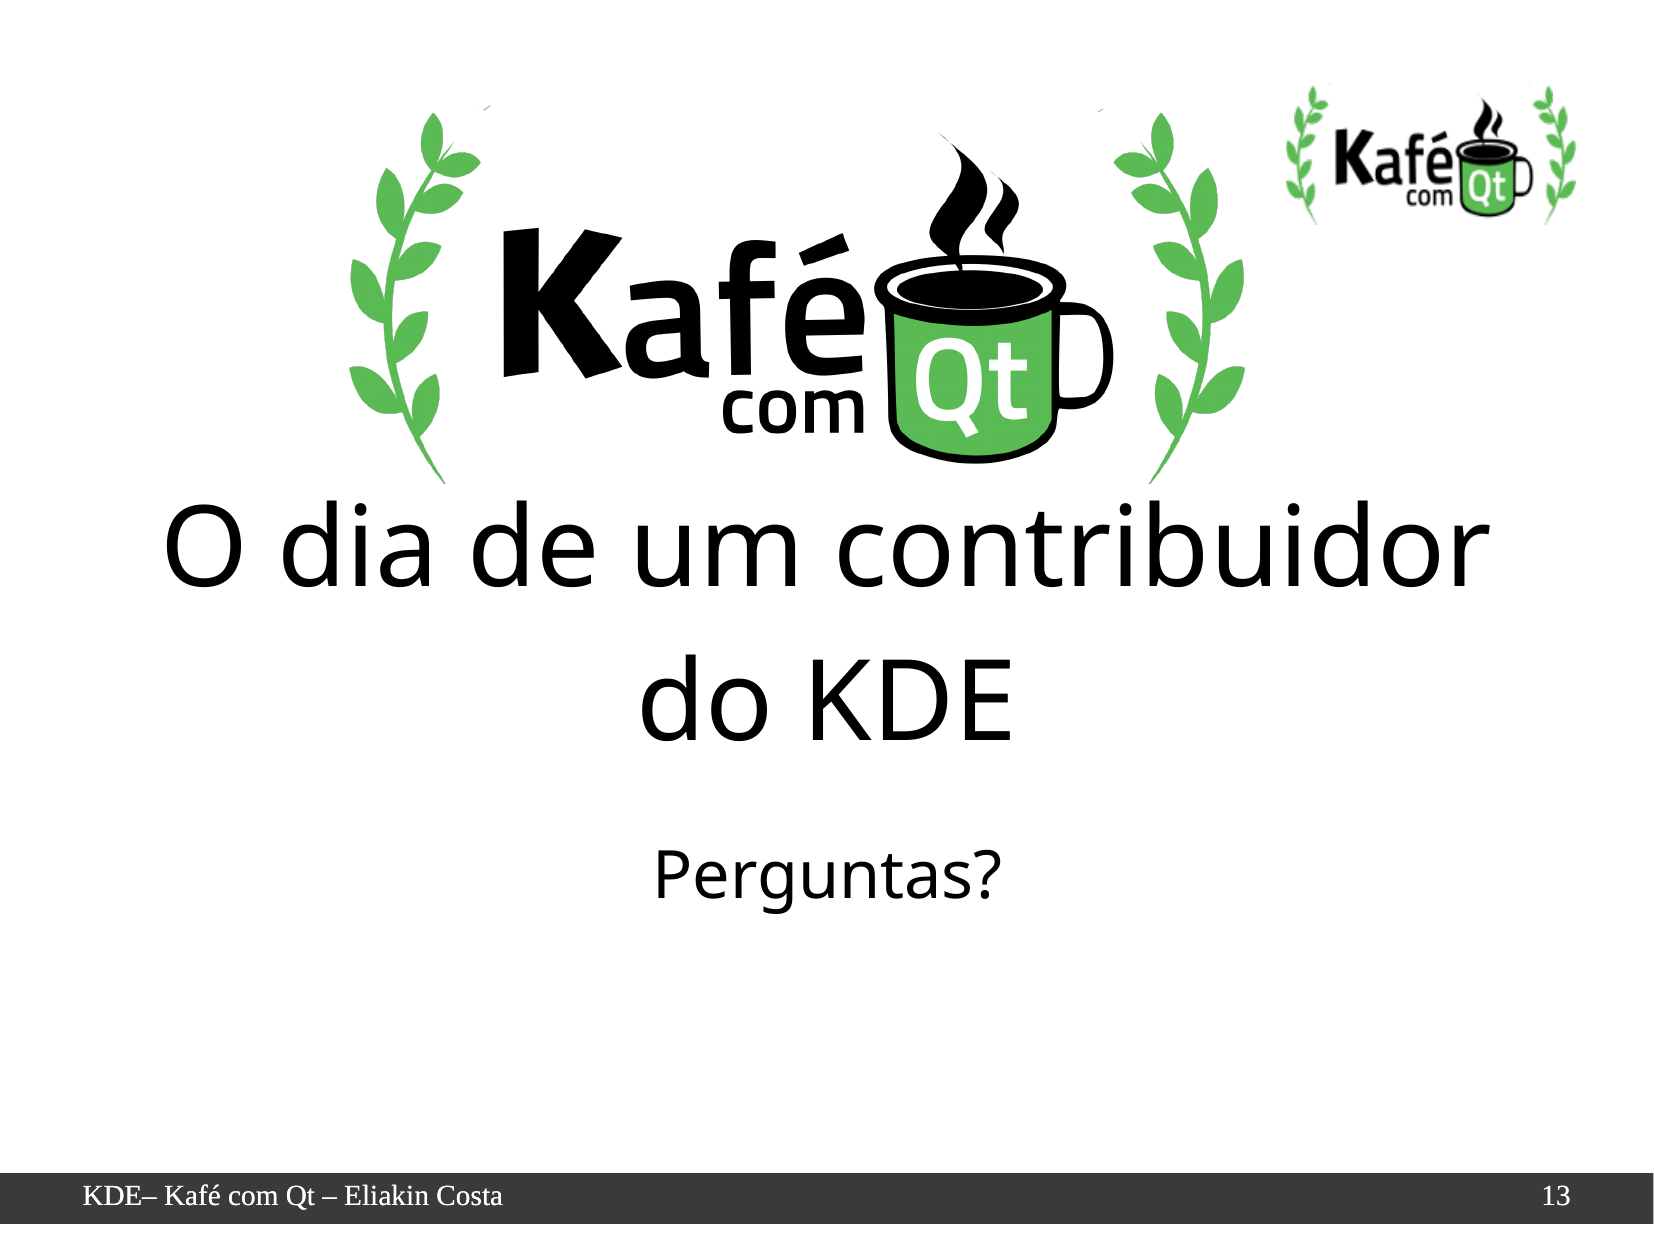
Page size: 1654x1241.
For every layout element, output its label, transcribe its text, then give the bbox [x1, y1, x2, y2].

text_box O dia de um contribuidor do KDE [82, 484, 1571, 755]
text_box Perguntas? [83, 714, 1572, 1188]
picture [1286, 83, 1576, 225]
picture [349, 104, 1246, 484]
